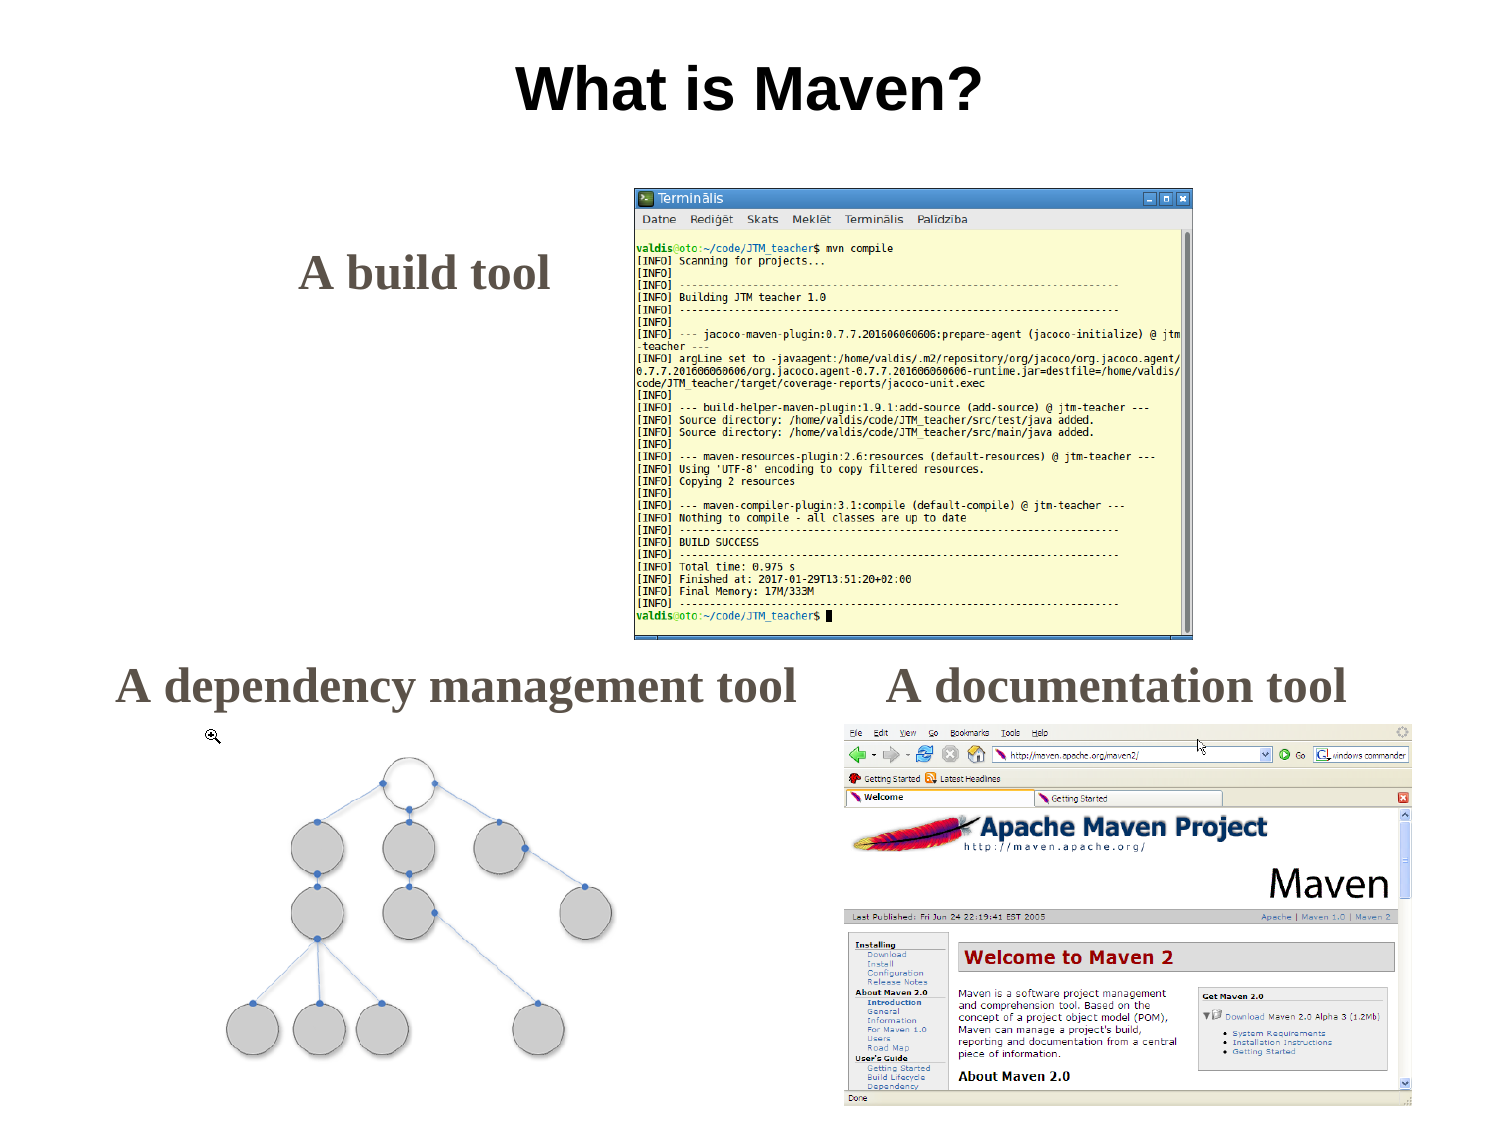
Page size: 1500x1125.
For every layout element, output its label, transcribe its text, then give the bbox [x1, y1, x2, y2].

picture [634, 188, 1193, 641]
picture [844, 724, 1412, 1106]
text_box A build tool [283, 231, 591, 308]
title What is Maven? [75, 44, 1425, 130]
text_box A dependency management tool [100, 645, 833, 721]
picture [204, 721, 644, 1089]
text_box A documentation tool [833, 645, 1400, 721]
